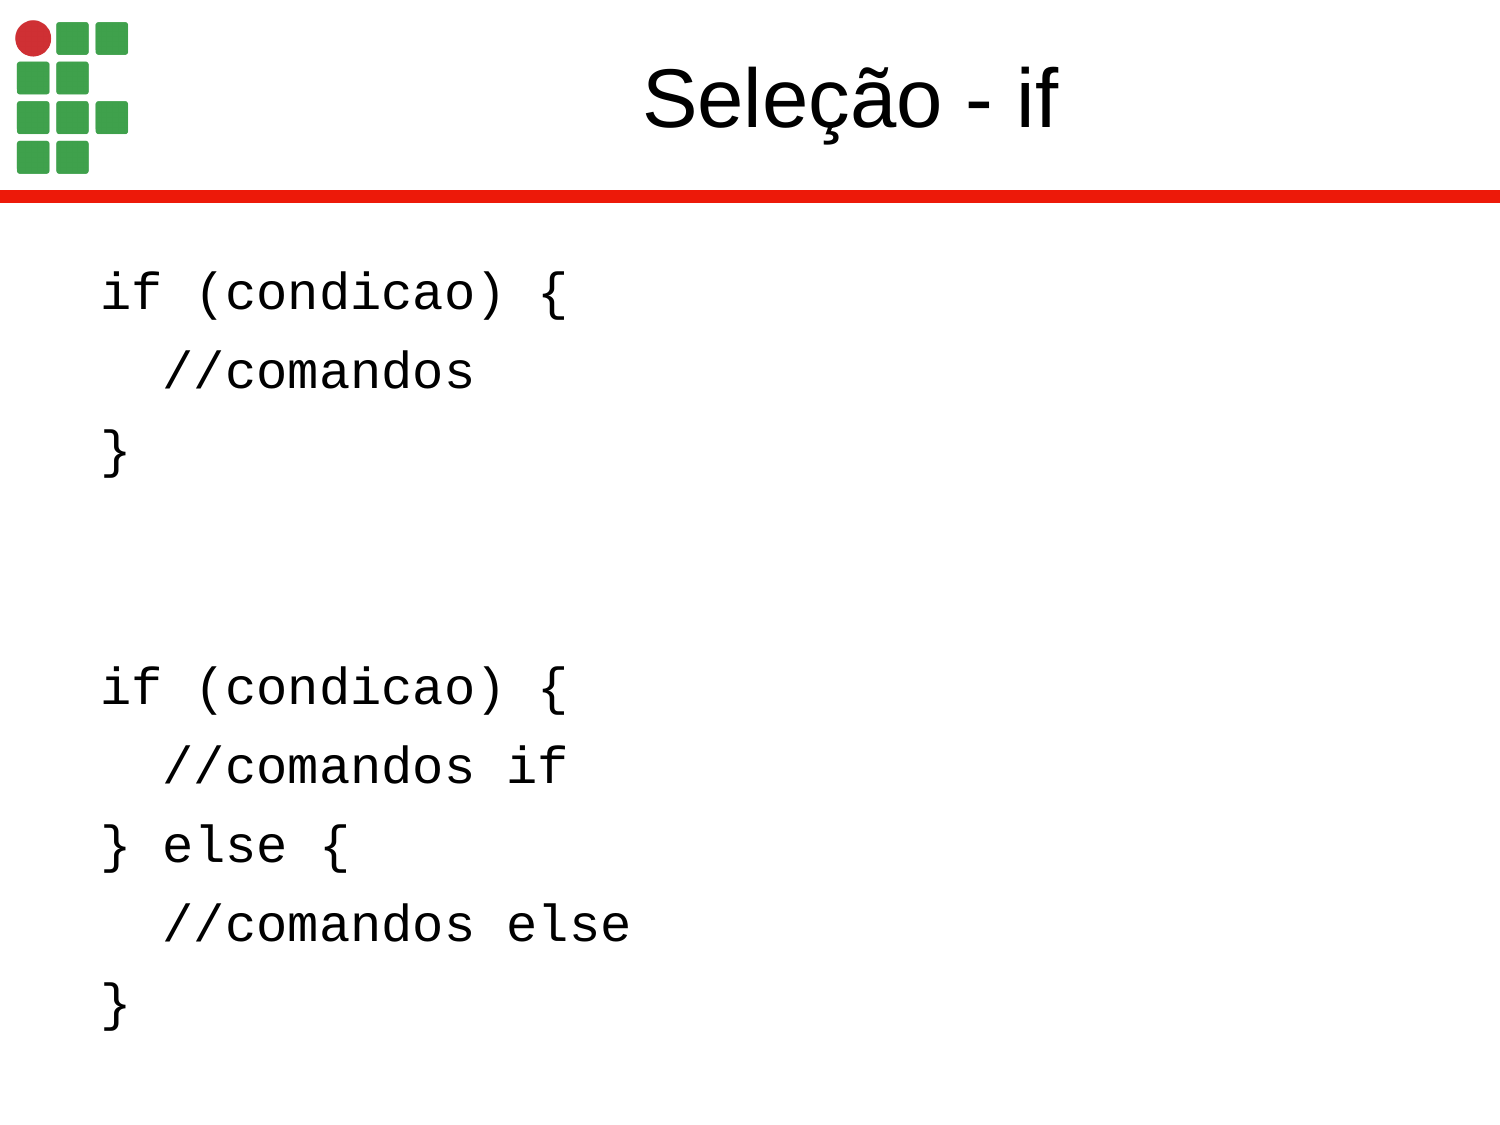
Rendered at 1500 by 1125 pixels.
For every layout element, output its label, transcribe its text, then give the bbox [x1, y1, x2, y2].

title Seleção - if [230, 0, 1471, 202]
list if (condicao) { //comandos } if (condicao) { //comandos if } else { //comandos else } [29, 207, 1471, 1087]
picture [14, 16, 130, 178]
